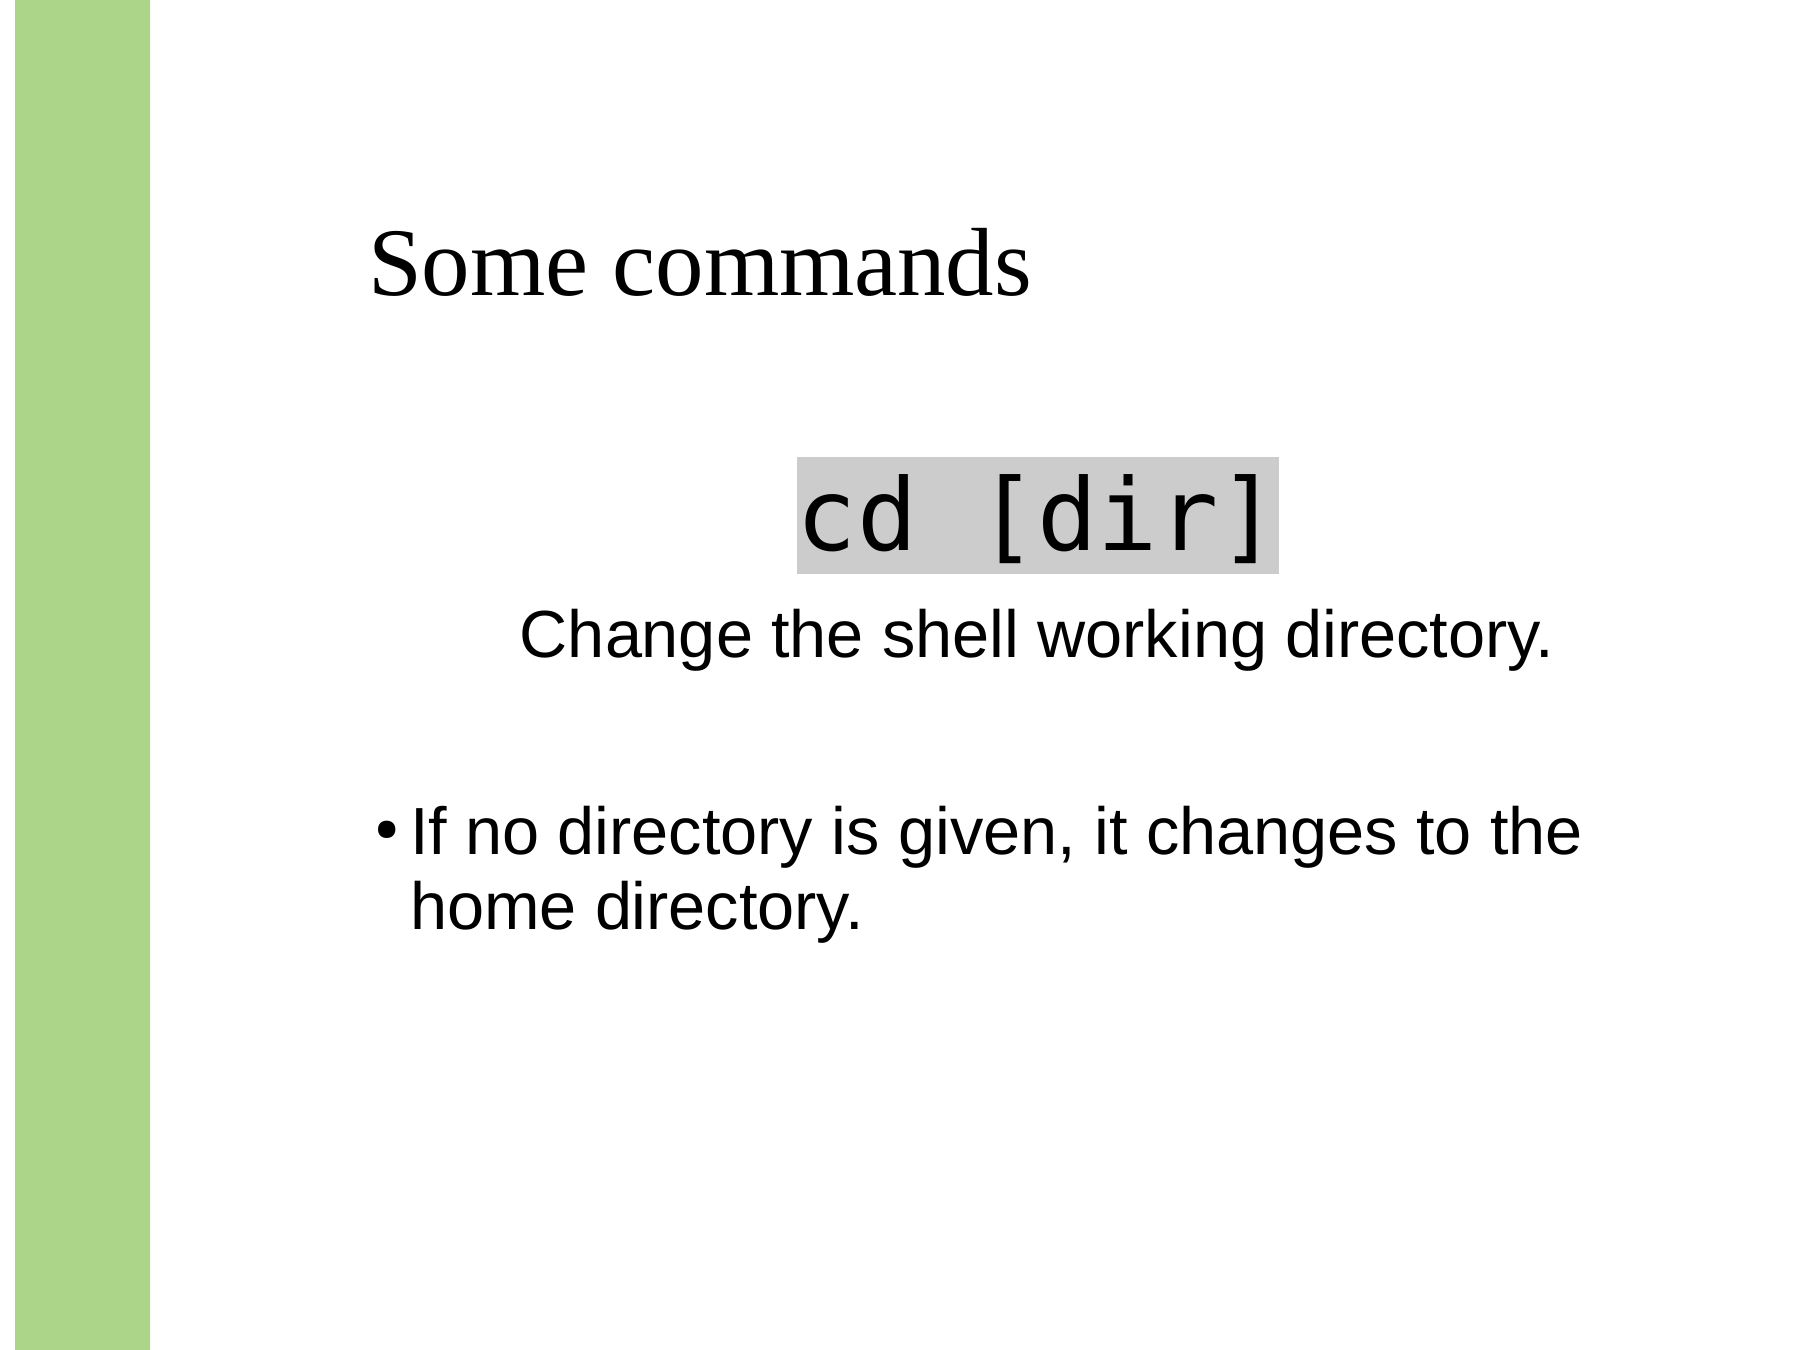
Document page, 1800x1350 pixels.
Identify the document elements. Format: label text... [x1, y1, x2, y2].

text_box cd [dir] Change the shell working directory. If no directory is given, it changes to the home directory. [360, 449, 1681, 952]
subtitle Some commands [368, 101, 1531, 424]
